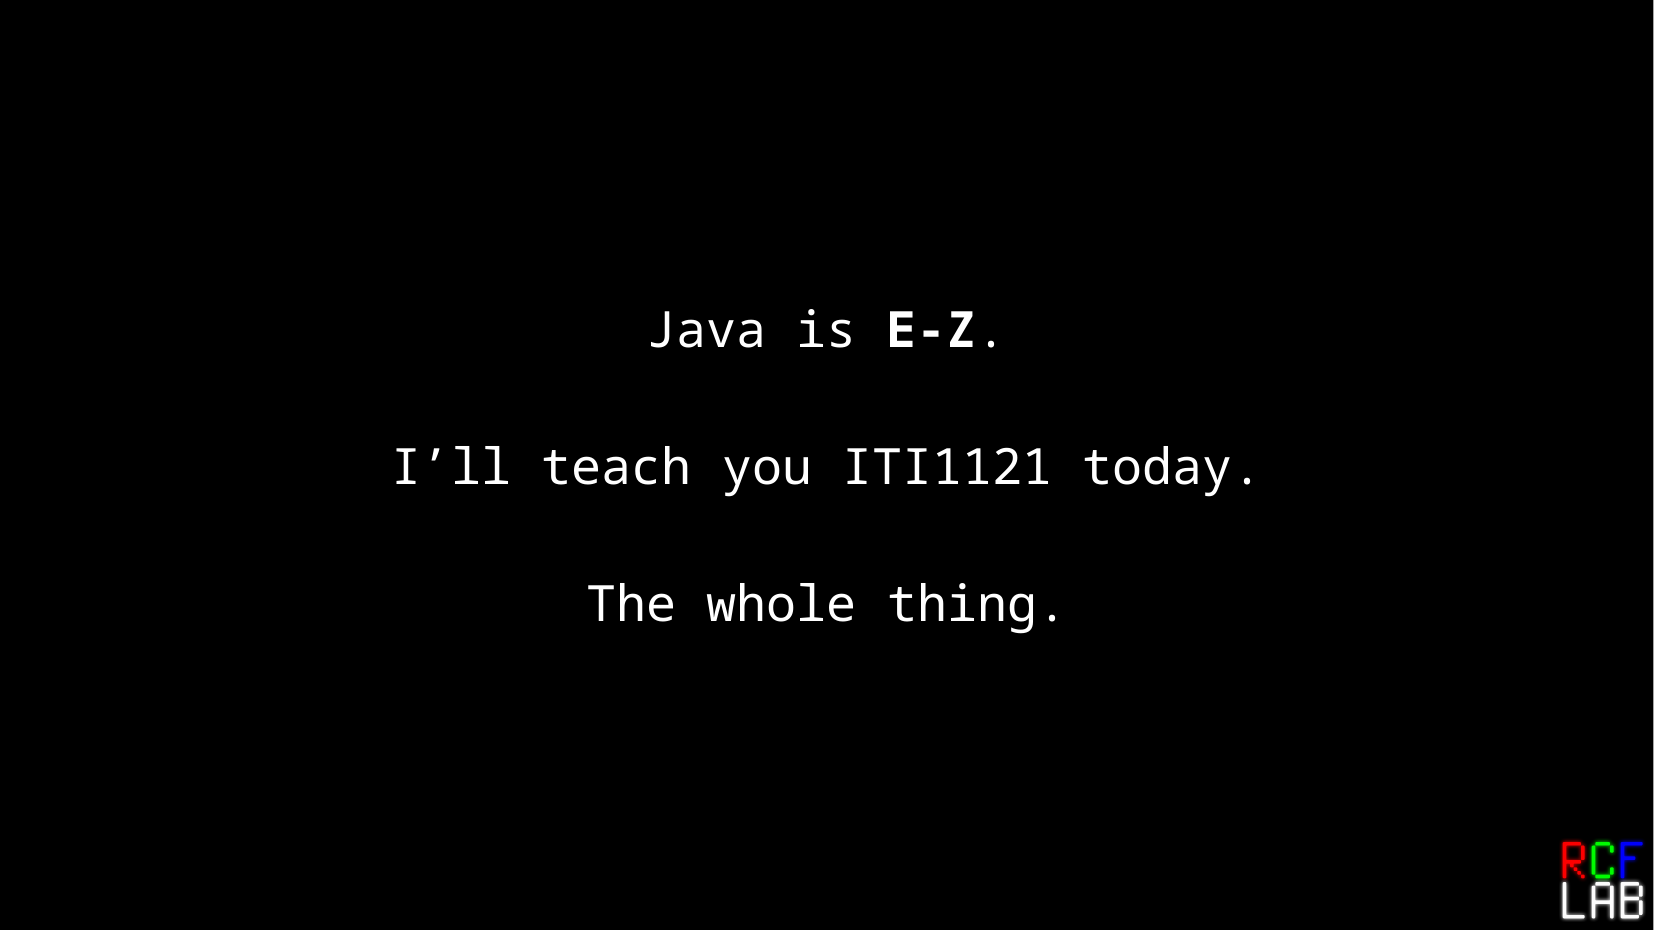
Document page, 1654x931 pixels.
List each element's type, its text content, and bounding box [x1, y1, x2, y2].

picture [1559, 838, 1646, 922]
list Java is E-Z. I’ll teach you ITI1121 today. The whole thing. [271, 133, 1382, 797]
